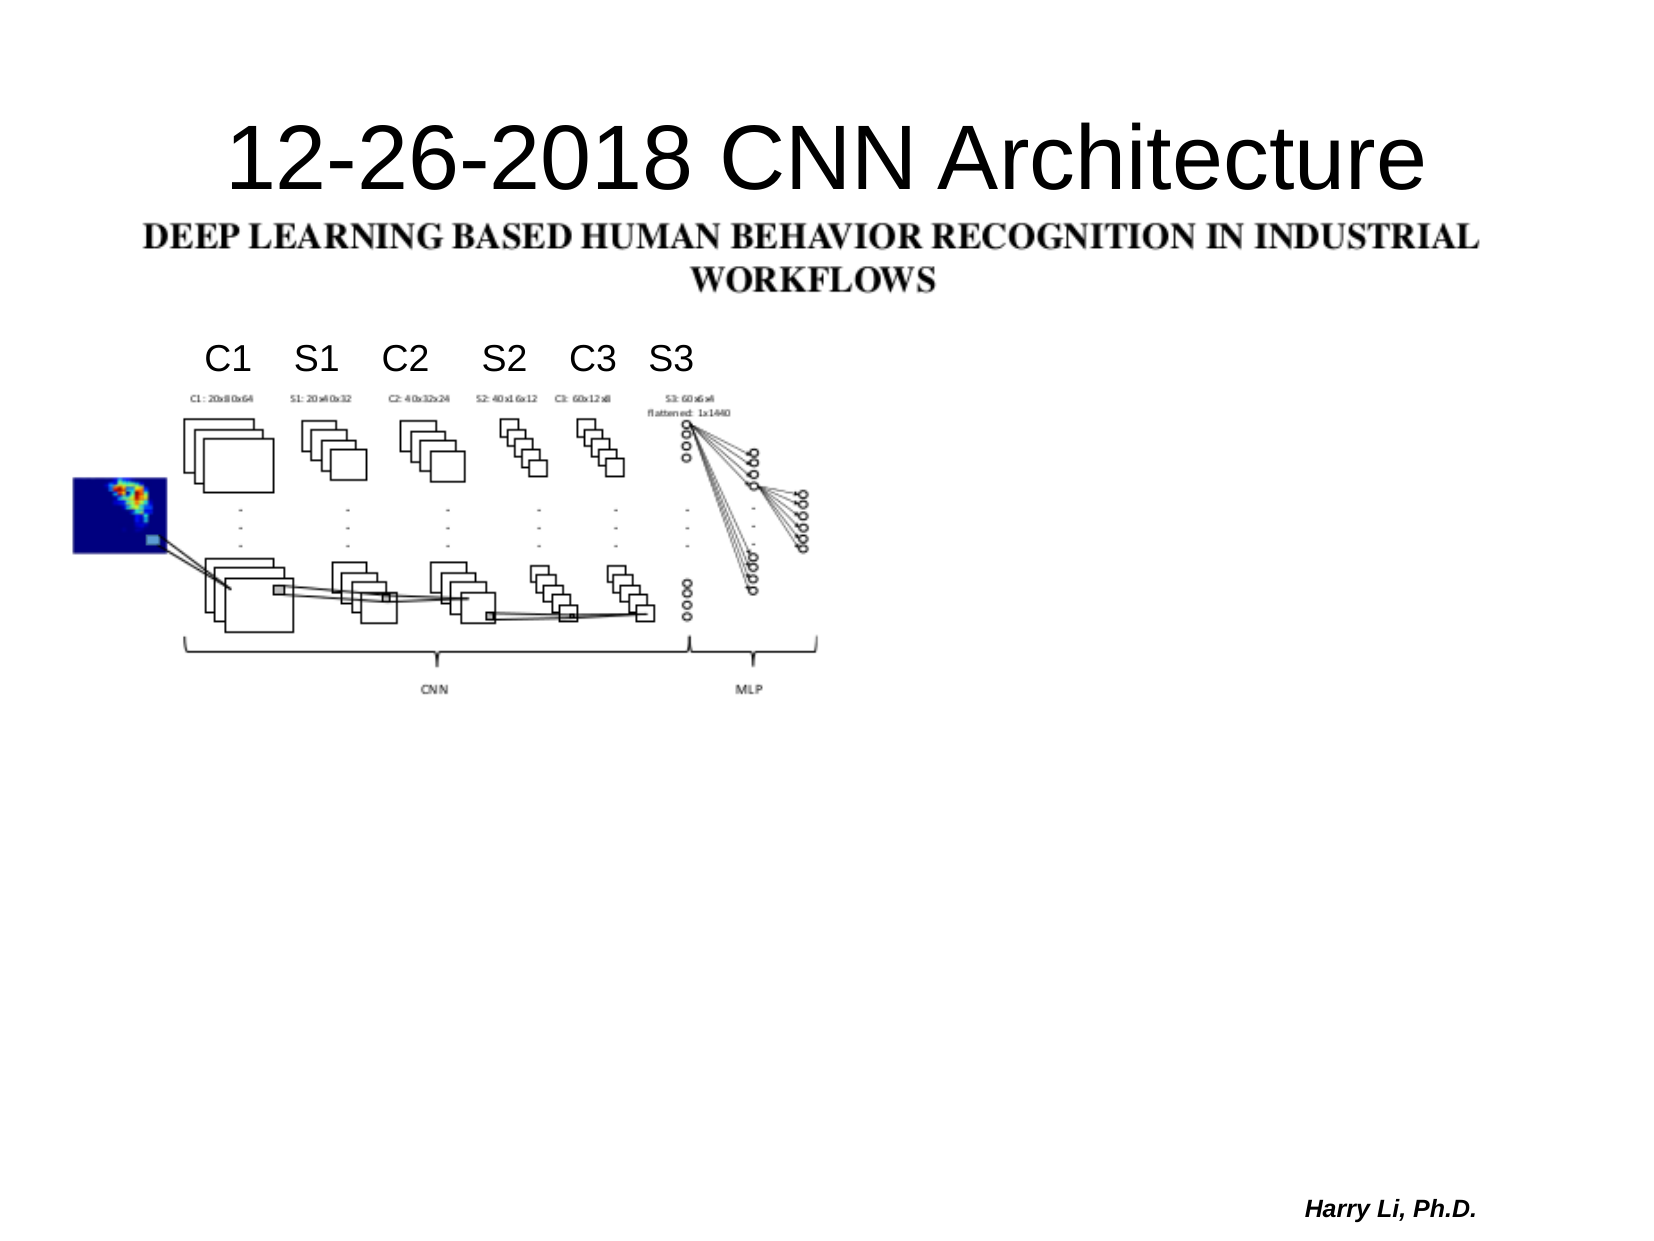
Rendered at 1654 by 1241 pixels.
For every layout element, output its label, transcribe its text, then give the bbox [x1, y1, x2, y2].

text_box 12-26-2018 CNN Architecture [82, 49, 1571, 257]
text_box C1 S1 C2 S2 C3 S3 [189, 326, 836, 384]
picture [136, 209, 1485, 303]
text_box Harry Li, Ph.D. [1289, 1185, 1620, 1228]
picture [39, 356, 836, 714]
